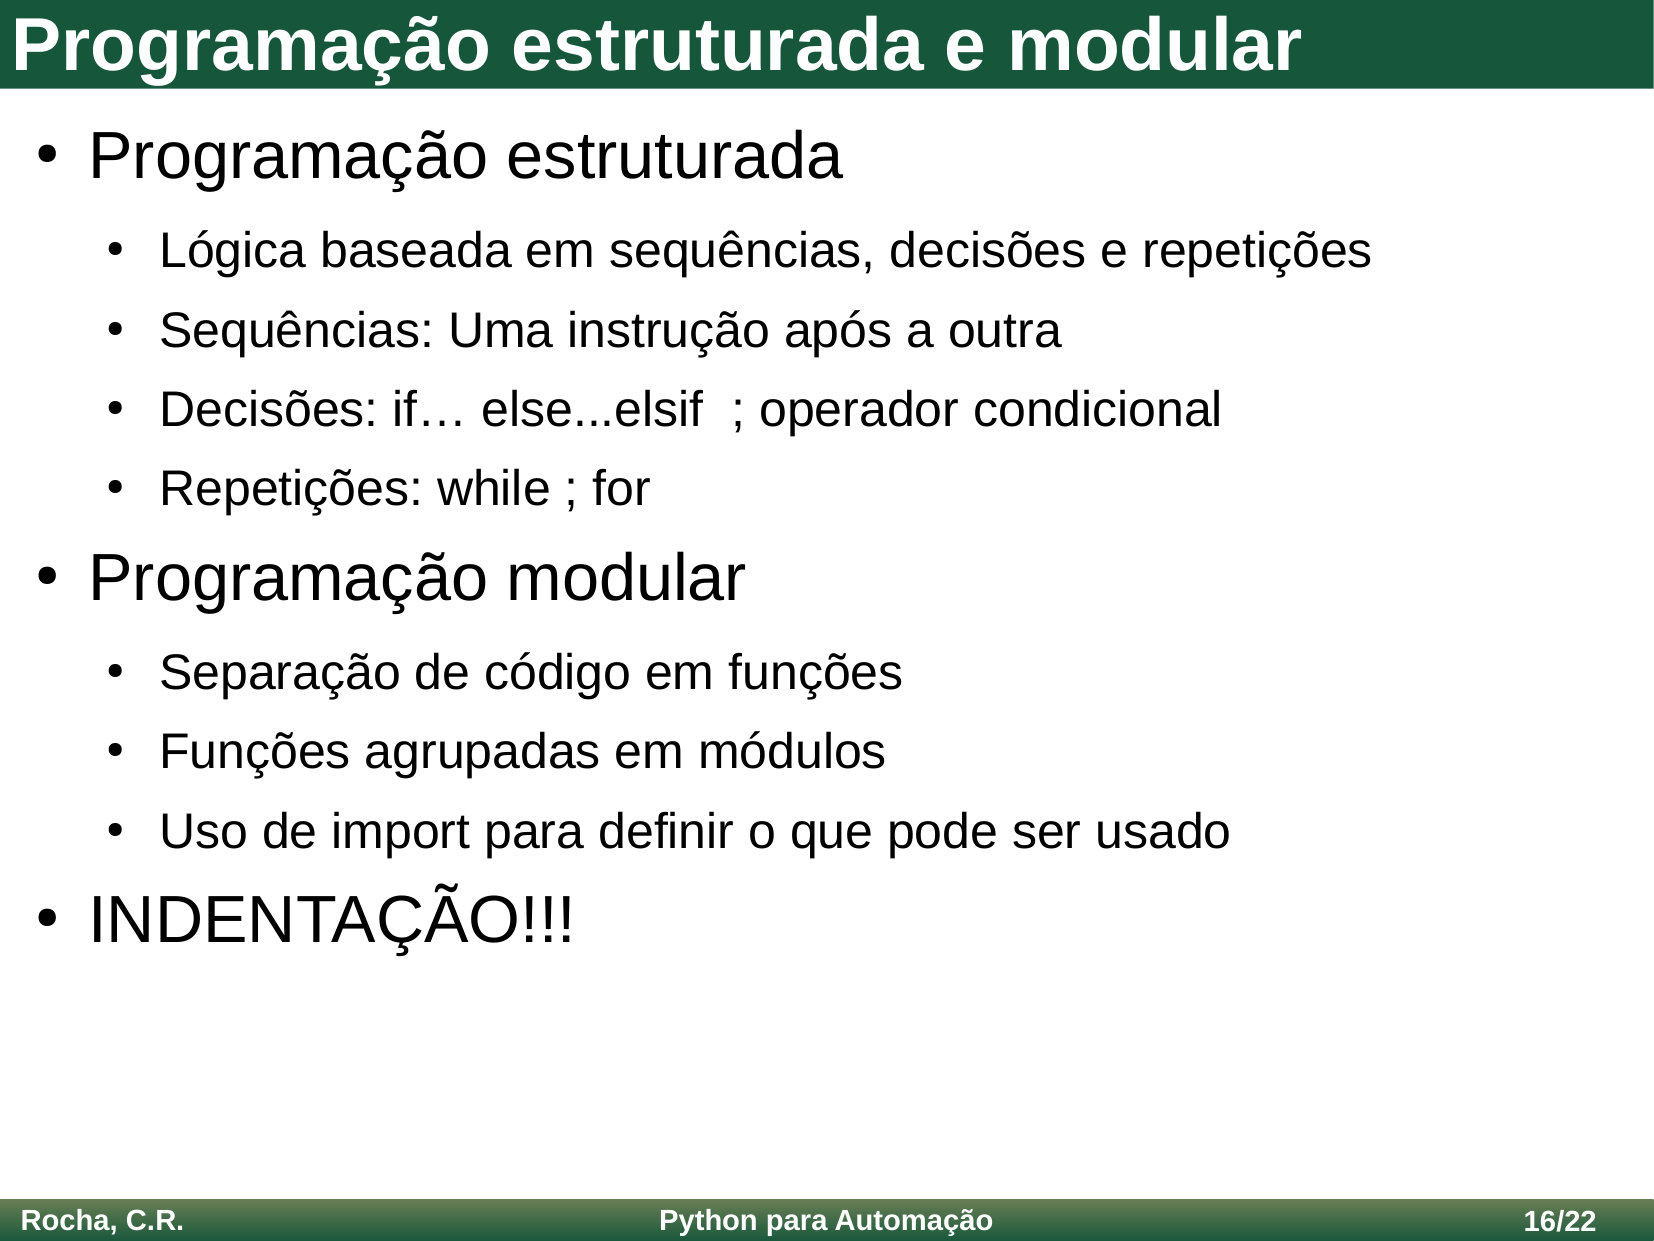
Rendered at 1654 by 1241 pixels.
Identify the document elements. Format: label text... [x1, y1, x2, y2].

list Programação estruturada Lógica baseada em sequências, decisões e repetições Sequências: Uma instrução após a outra Decisões: if… else...elsif ; operador condicional Repetições: while ; for Programação modular Separação de código em funções Funções agrupadas em módulos Uso de import para definir o que pode ser usado INDENTAÇÃO!!! [17, 118, 1625, 1152]
title Programação estruturada e modular [11, 0, 1625, 89]
